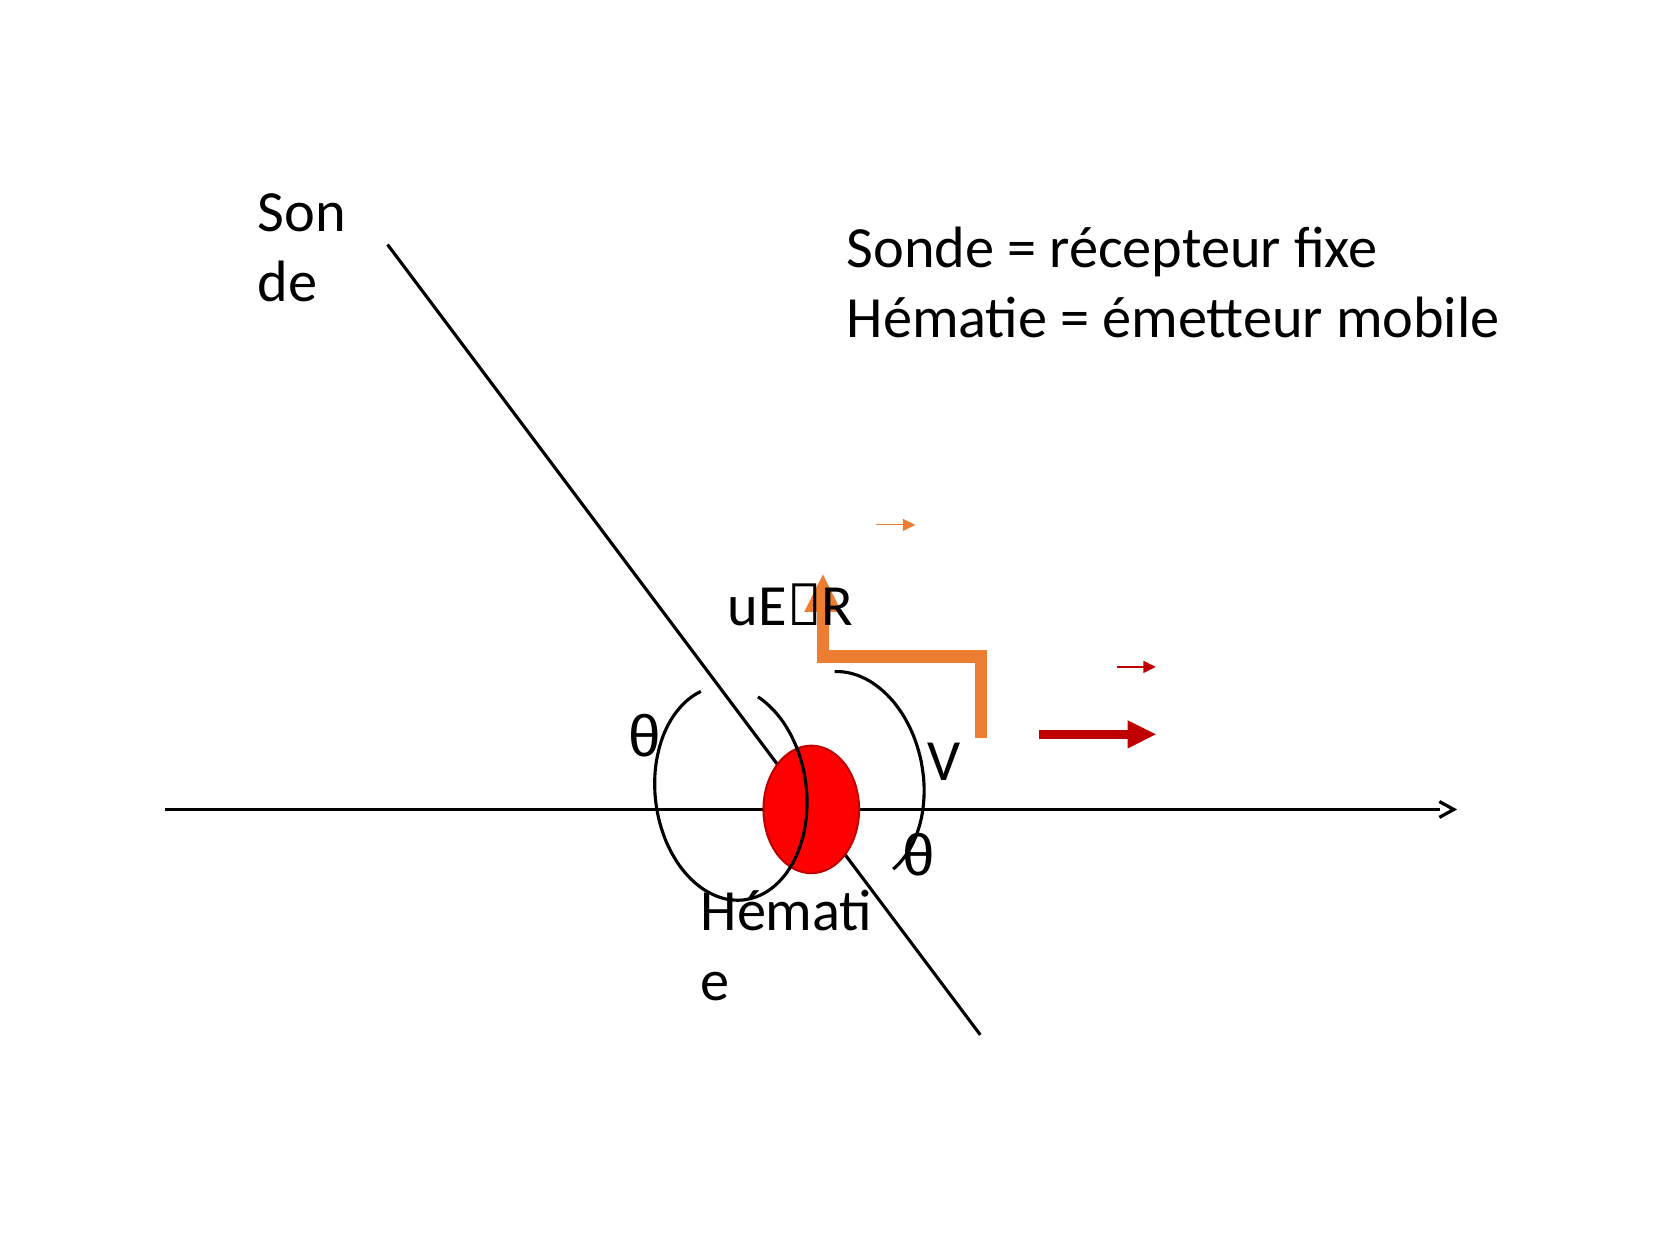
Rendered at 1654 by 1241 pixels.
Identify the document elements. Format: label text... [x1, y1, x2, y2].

text_box V [912, 714, 1134, 800]
text_box uER [713, 559, 935, 645]
text_box Sonde = récepteur fixe Hématie = émetteur mobile [832, 201, 1515, 357]
text_box Hématie [709, 895, 727, 909]
text_box θ [911, 836, 926, 852]
text_box V [912, 739, 922, 800]
text_box Hématie [685, 864, 908, 1020]
text_box Hématie [685, 864, 789, 898]
text_box [763, 776, 805, 864]
text_box θ [613, 690, 835, 776]
text_box θ [887, 809, 1109, 895]
text_box [795, 754, 860, 864]
text_box θ [910, 856, 926, 872]
text_box Sonde [242, 165, 391, 321]
